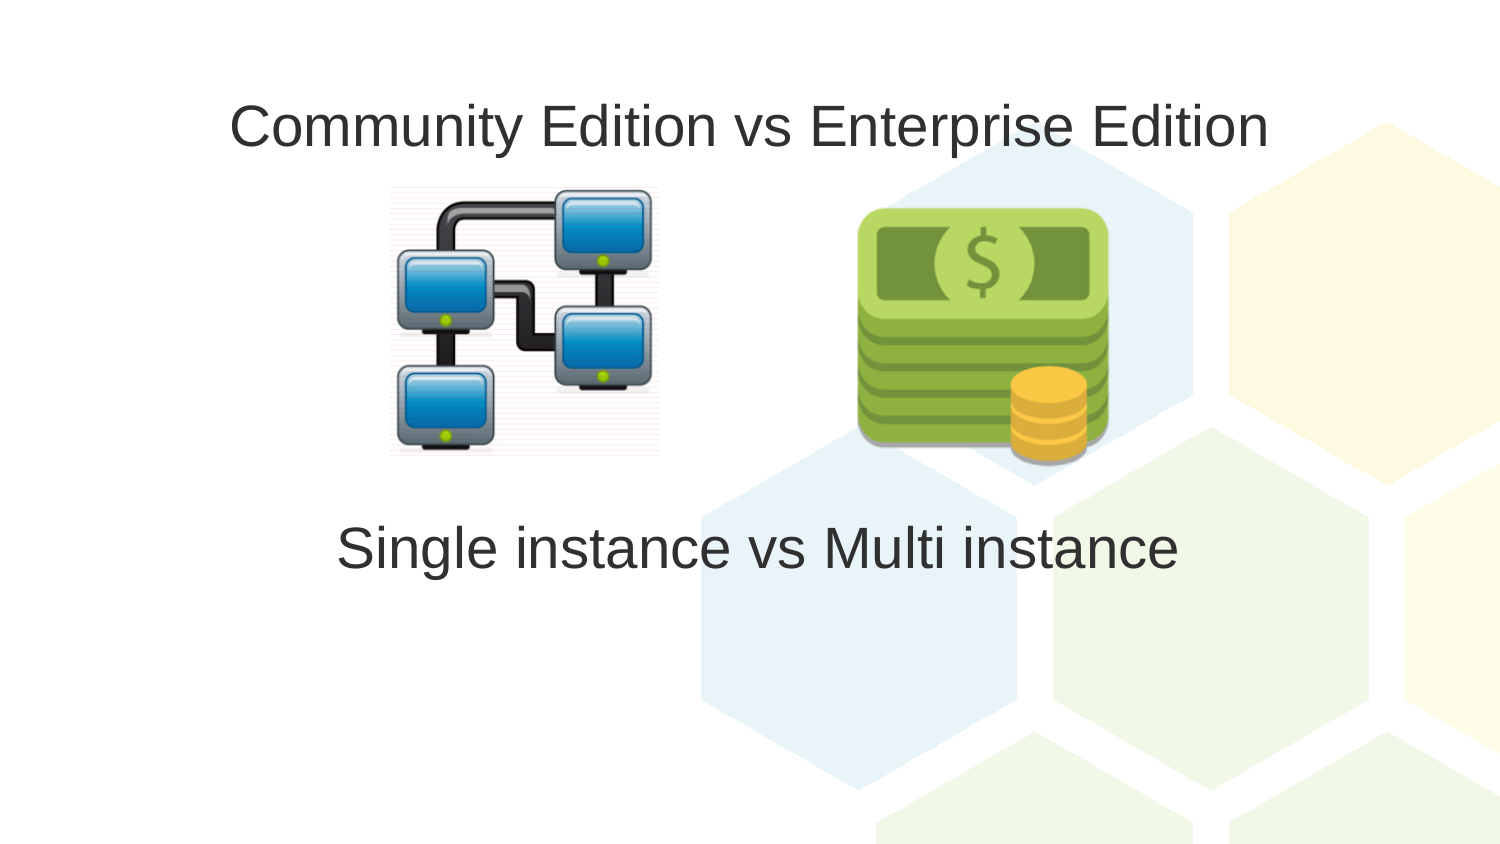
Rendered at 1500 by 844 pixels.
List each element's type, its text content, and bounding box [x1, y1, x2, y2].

picture [0, 0, 1500, 844]
title Single instance vs Multi instance [60, 495, 1458, 589]
title Community Edition vs Enterprise Edition [51, 72, 1449, 167]
